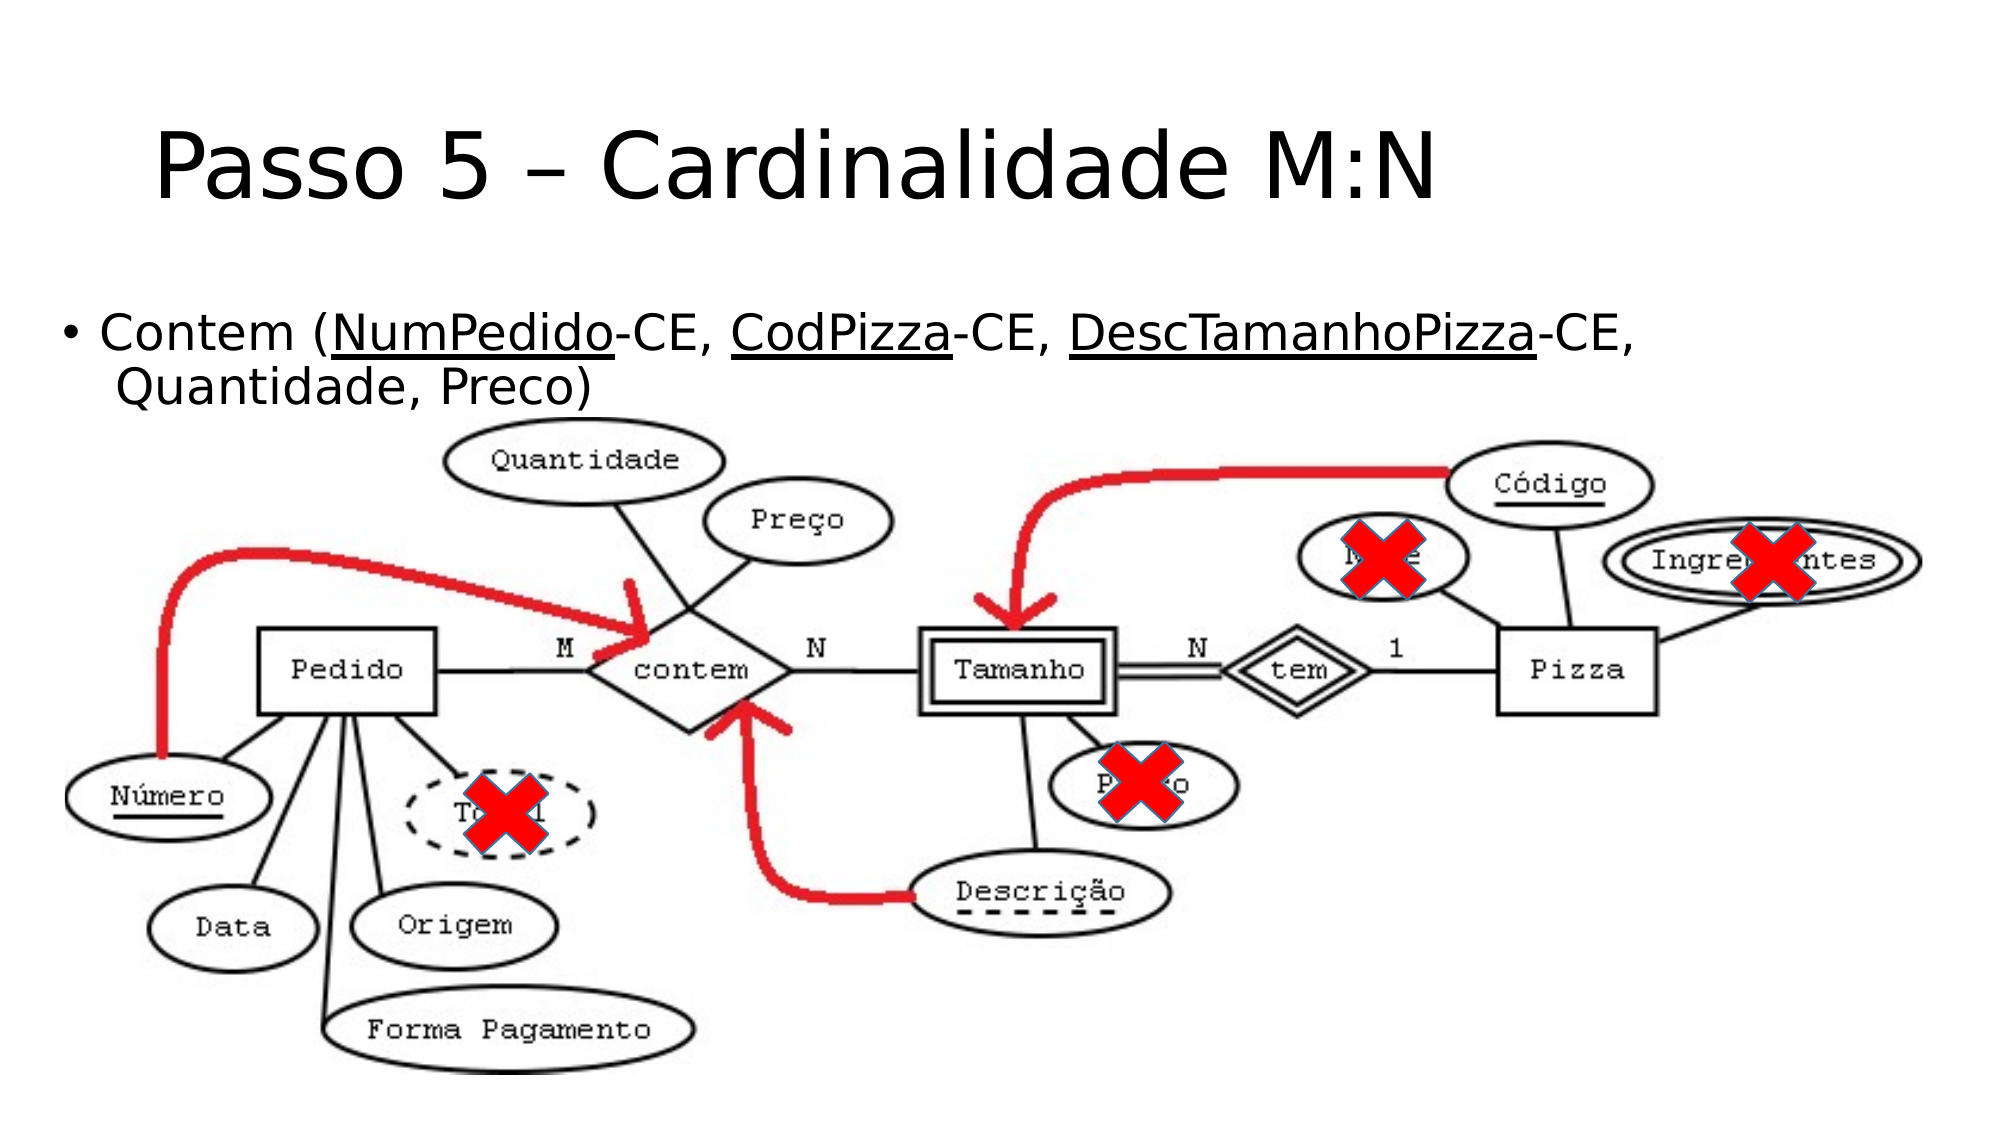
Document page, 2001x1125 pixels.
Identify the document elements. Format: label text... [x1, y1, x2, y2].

text_box Contem (NumPedido-CE, CodPizza-CE, DescTamanhoPizza-CE, Quantidade, Preco) [60, 298, 1652, 415]
title Passo 5 – Cardinalidade M:N [150, 104, 1447, 295]
text_box [64, 417, 1923, 1075]
